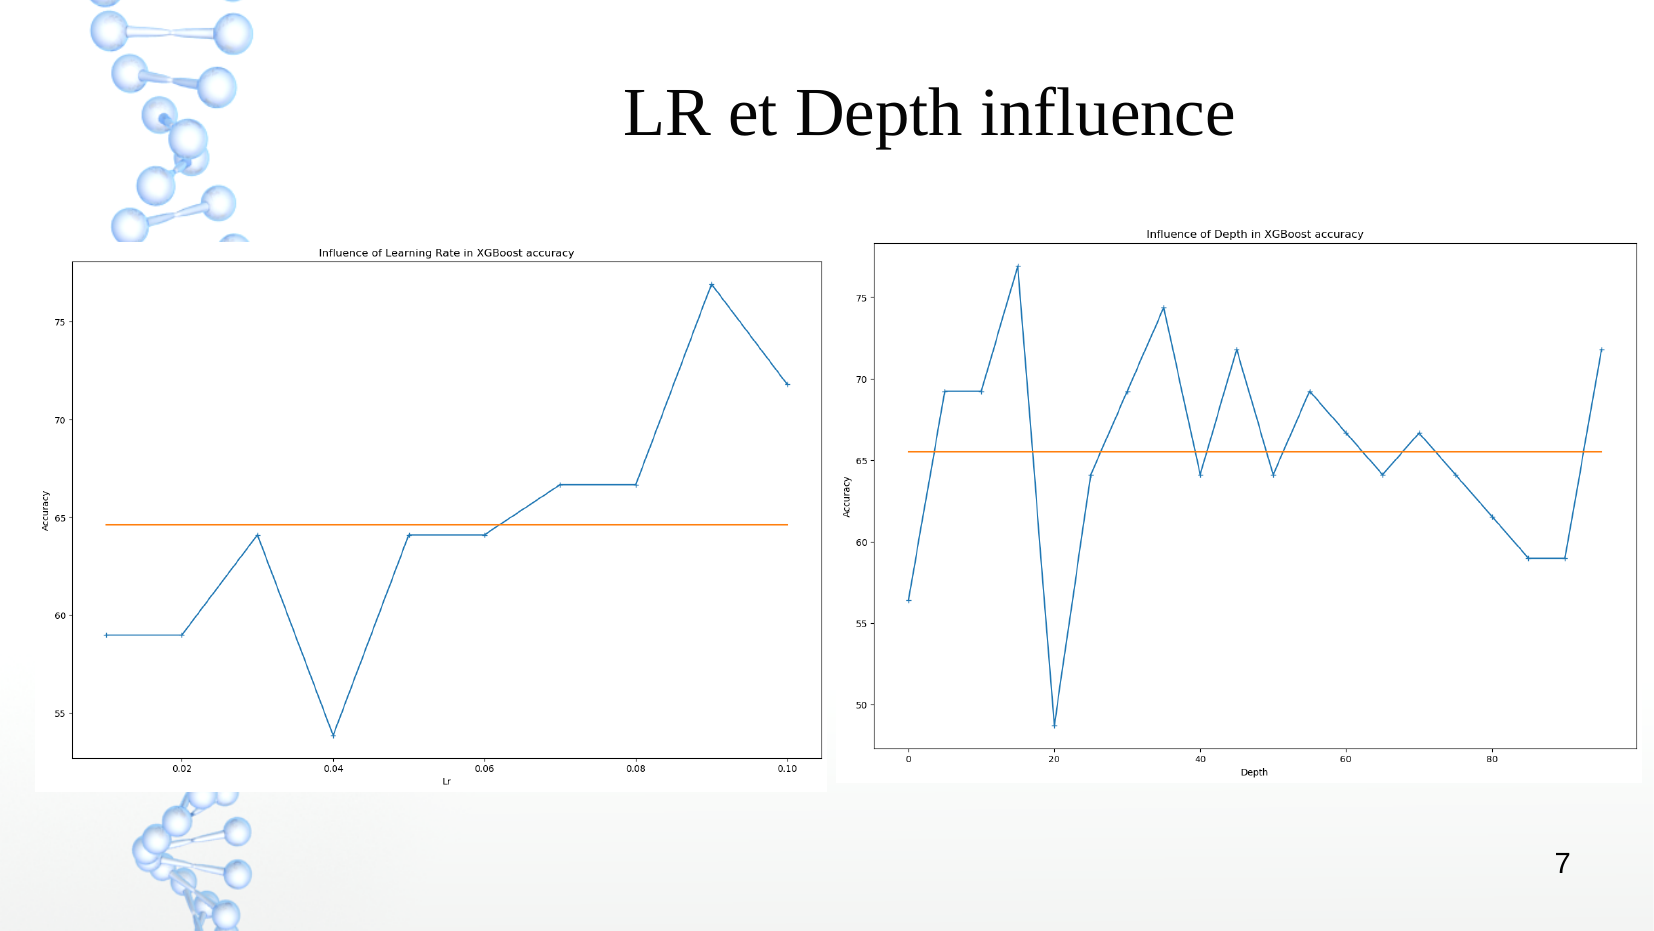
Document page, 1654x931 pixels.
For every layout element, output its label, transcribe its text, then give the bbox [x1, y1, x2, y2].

title LR et Depth influence [265, 35, 1595, 189]
picture [0, 0, 1654, 931]
